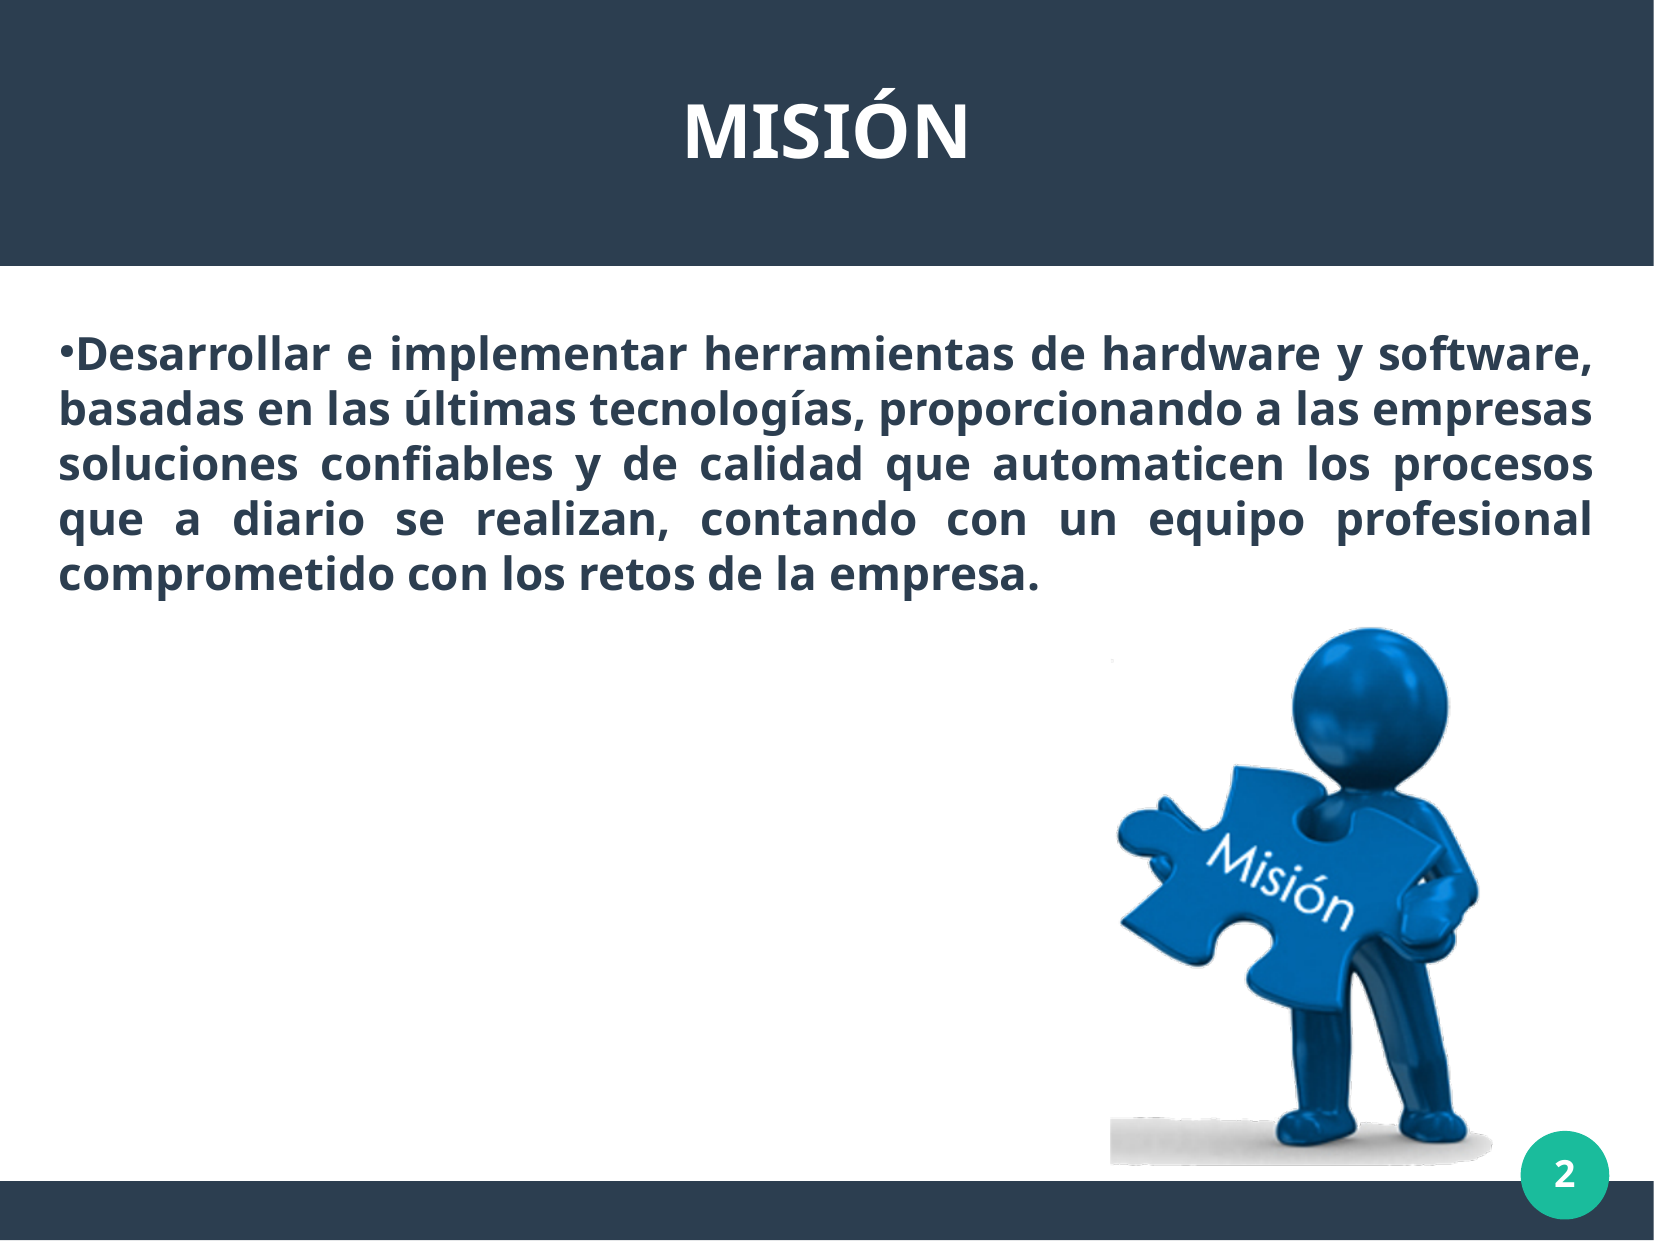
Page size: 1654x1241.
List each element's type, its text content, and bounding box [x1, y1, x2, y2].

picture [1110, 552, 1493, 1241]
list Desarrollar e implementar herramientas de hardware y software, basadas en las últimas tecnologías, proporcionando a las empresas soluciones confiables y de calidad que automaticen los procesos que a diario se realizan, contando con un equipo profesional comprometido con los retos de la empresa. [59, 324, 1595, 1152]
text_box [1505, 1116, 1625, 1235]
title MISIÓN [59, 49, 1595, 207]
